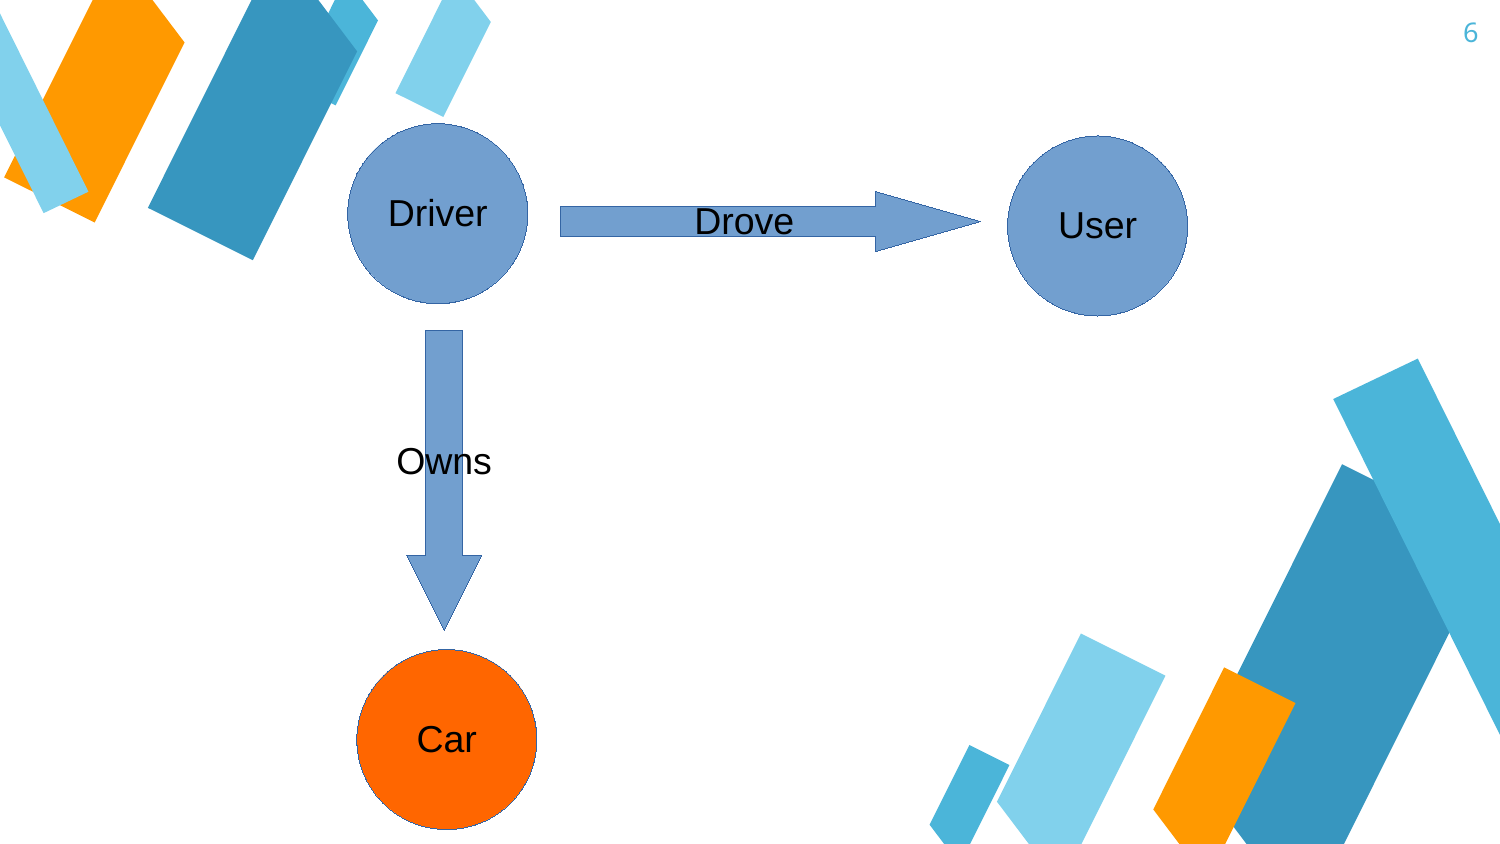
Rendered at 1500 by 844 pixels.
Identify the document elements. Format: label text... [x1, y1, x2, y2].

text_box Owns [406, 330, 482, 631]
text_box Car [356, 649, 537, 830]
text_box User [1007, 135, 1188, 317]
slide_number <number> [1403, 0, 1494, 65]
text_box Driver [347, 123, 528, 304]
text_box Drove [560, 191, 981, 252]
